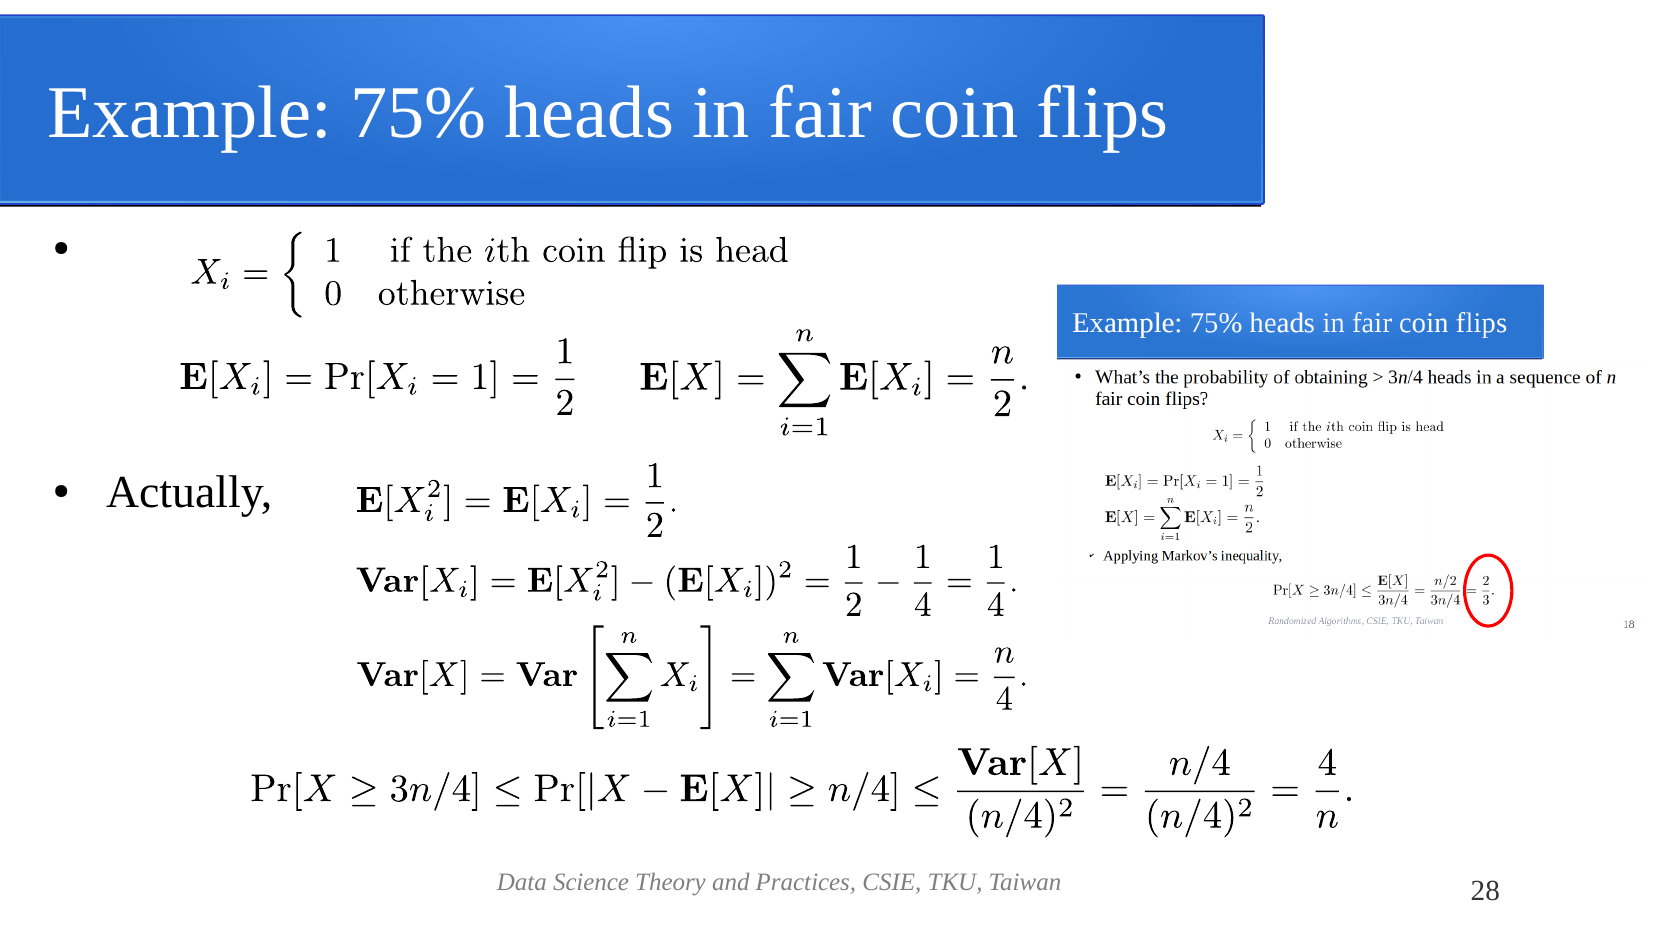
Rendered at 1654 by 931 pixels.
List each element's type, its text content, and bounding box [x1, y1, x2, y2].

list Actually, [35, 224, 1524, 764]
picture [355, 624, 1027, 731]
picture [188, 230, 789, 319]
picture [354, 461, 677, 539]
picture [248, 744, 1353, 839]
picture [177, 336, 576, 417]
picture [1057, 283, 1642, 638]
picture [354, 543, 1017, 618]
picture [637, 327, 1028, 438]
title Example: 75% heads in fair coin flips [47, 35, 1199, 189]
